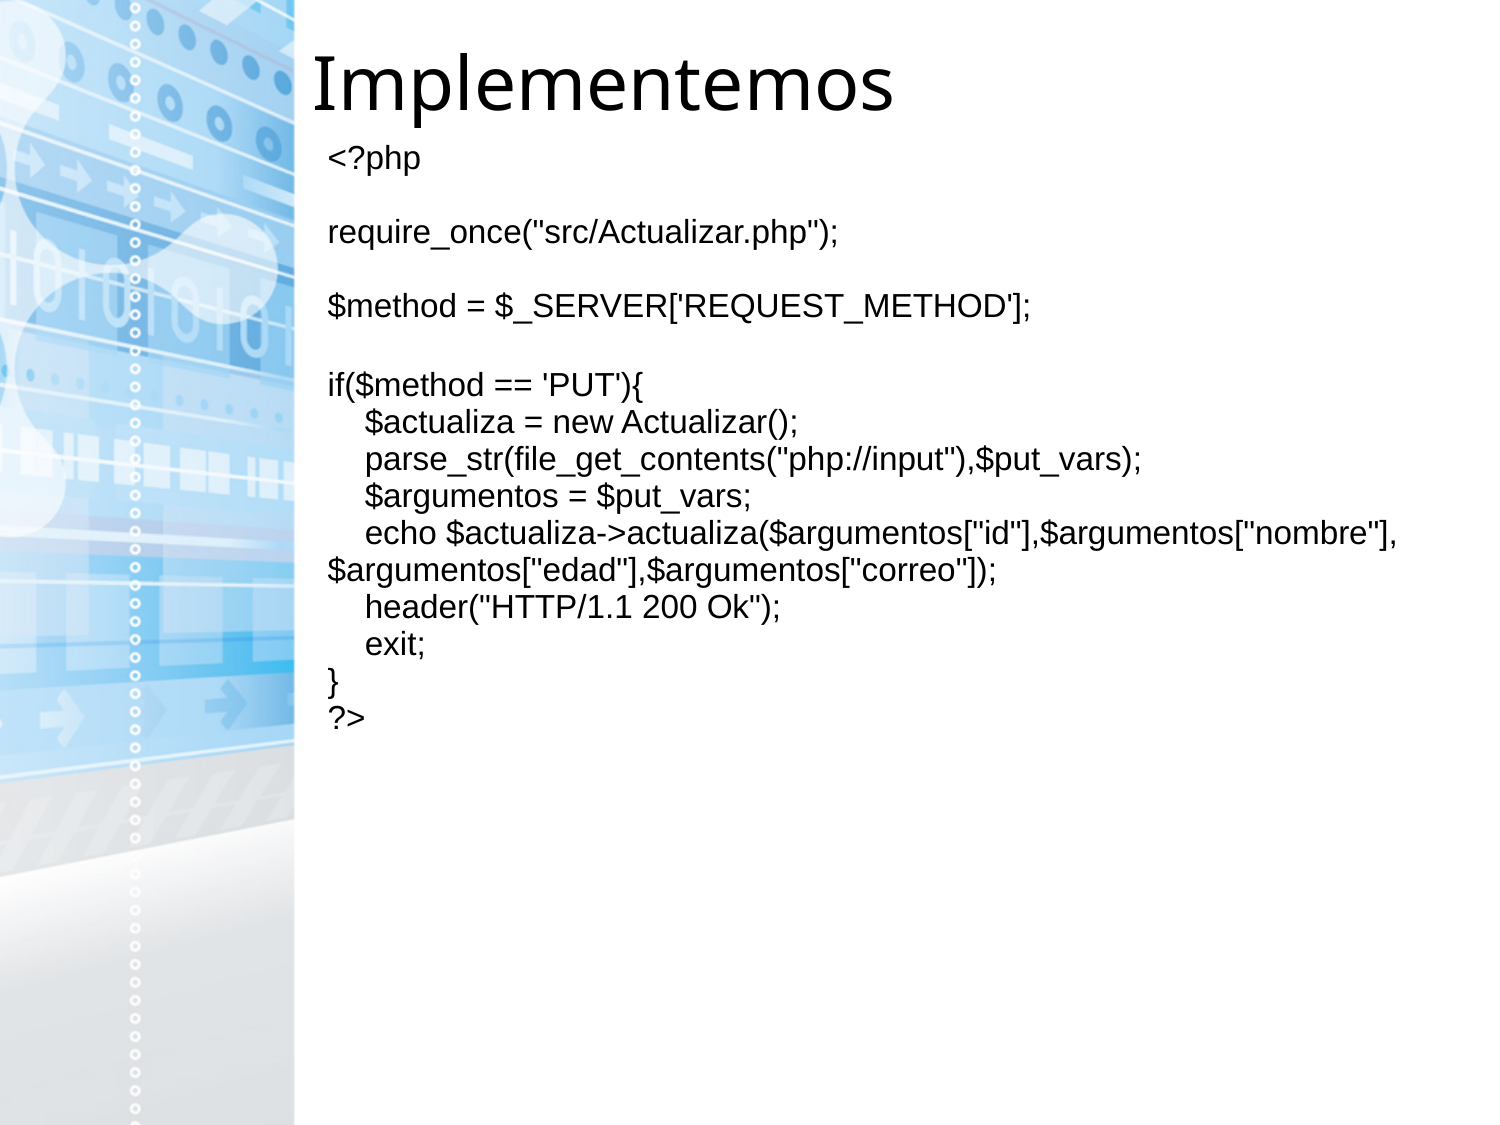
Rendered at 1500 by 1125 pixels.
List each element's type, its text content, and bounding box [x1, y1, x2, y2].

text_box <?php require_once("src/Actualizar.php"); $method = $_SERVER['REQUEST_METHOD']; if($method == 'PUT'){ $actualiza = new Actualizar(); parse_str(file_get_contents("php://input"),$put_vars); $argumentos = $put_vars; echo $actualiza->actualiza($argumentos["id"],$argumentos["nombre"],$argumentos["edad"],$argumentos["correo"]); header("HTTP/1.1 200 Ok"); exit; } ?> [312, 132, 1445, 1041]
title Implementemos [312, 29, 975, 132]
picture [0, 0, 1500, 1125]
